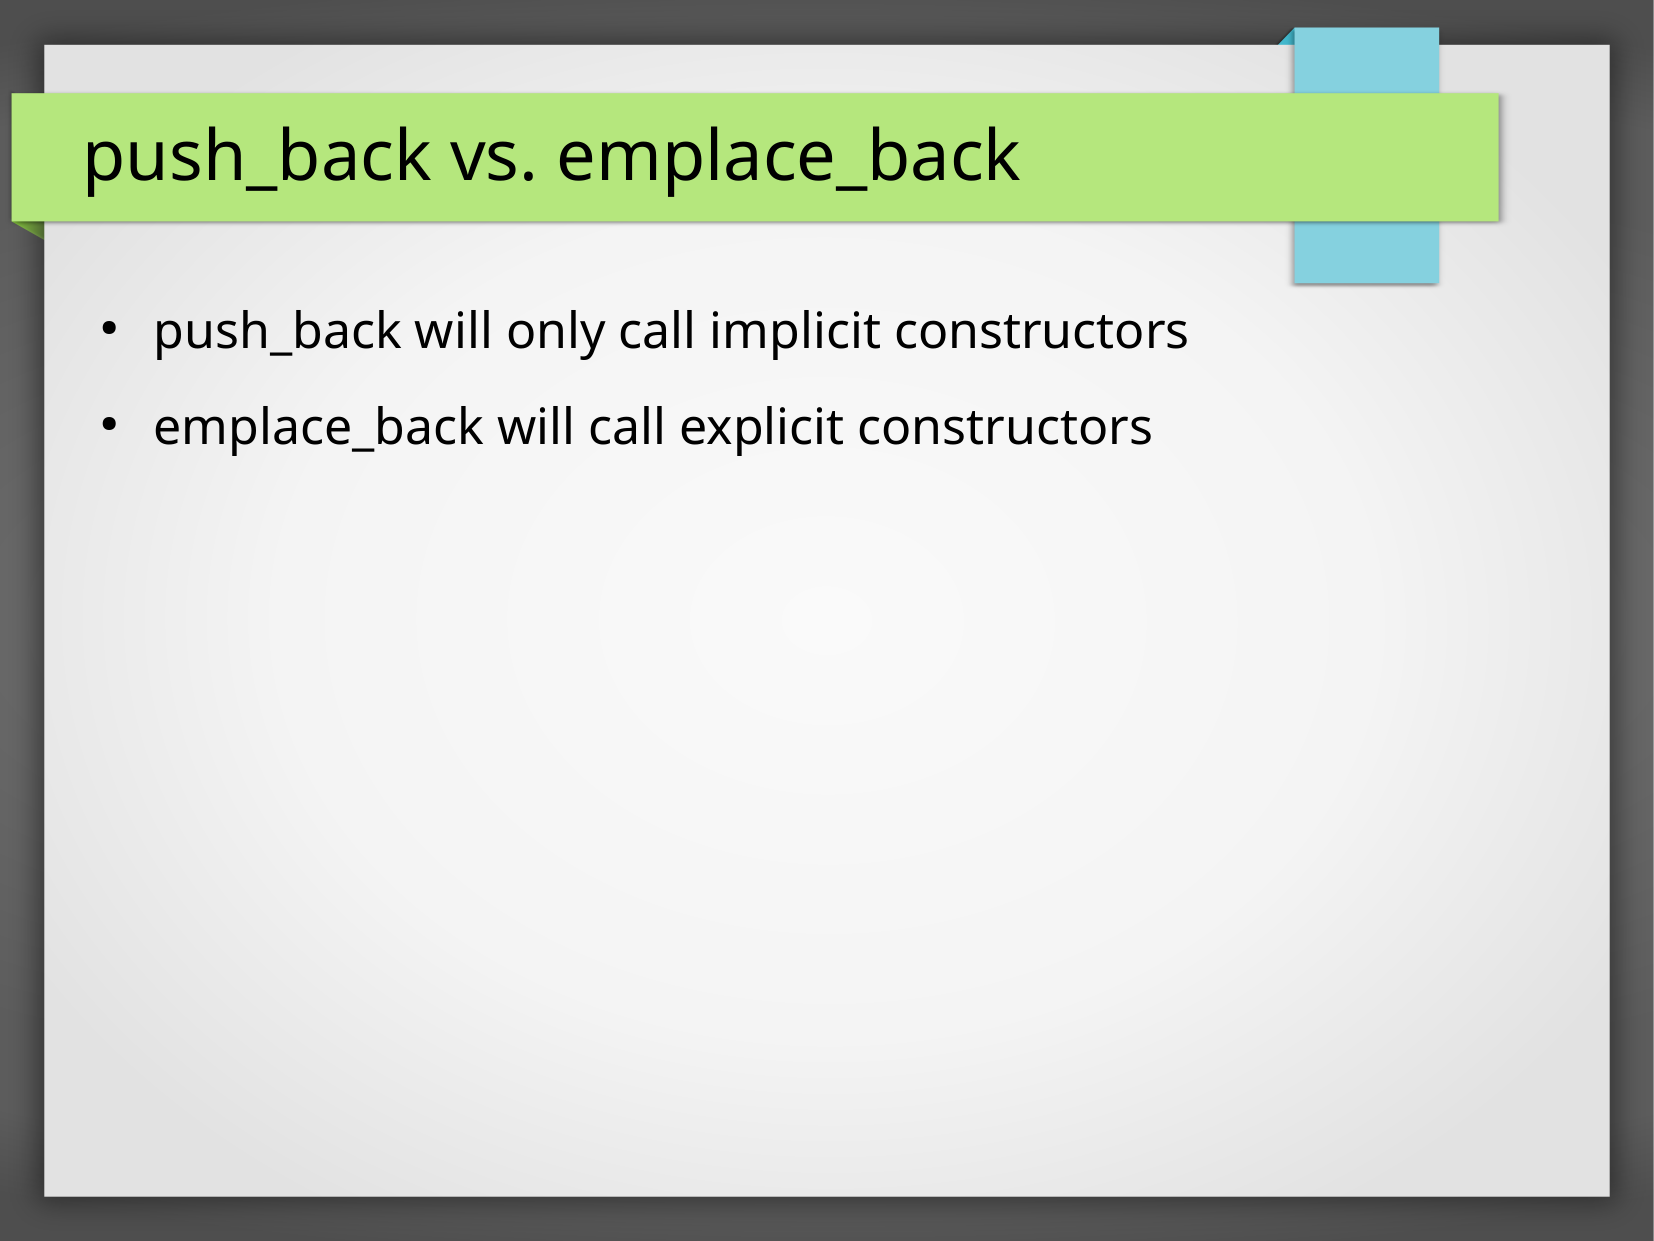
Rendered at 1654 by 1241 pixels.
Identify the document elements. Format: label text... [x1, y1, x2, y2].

list push_back will only call implicit constructors emplace_back will call explicit constructors [82, 295, 1571, 1015]
picture [0, 0, 1654, 1241]
title push_back vs. emplace_back [82, 94, 1264, 213]
